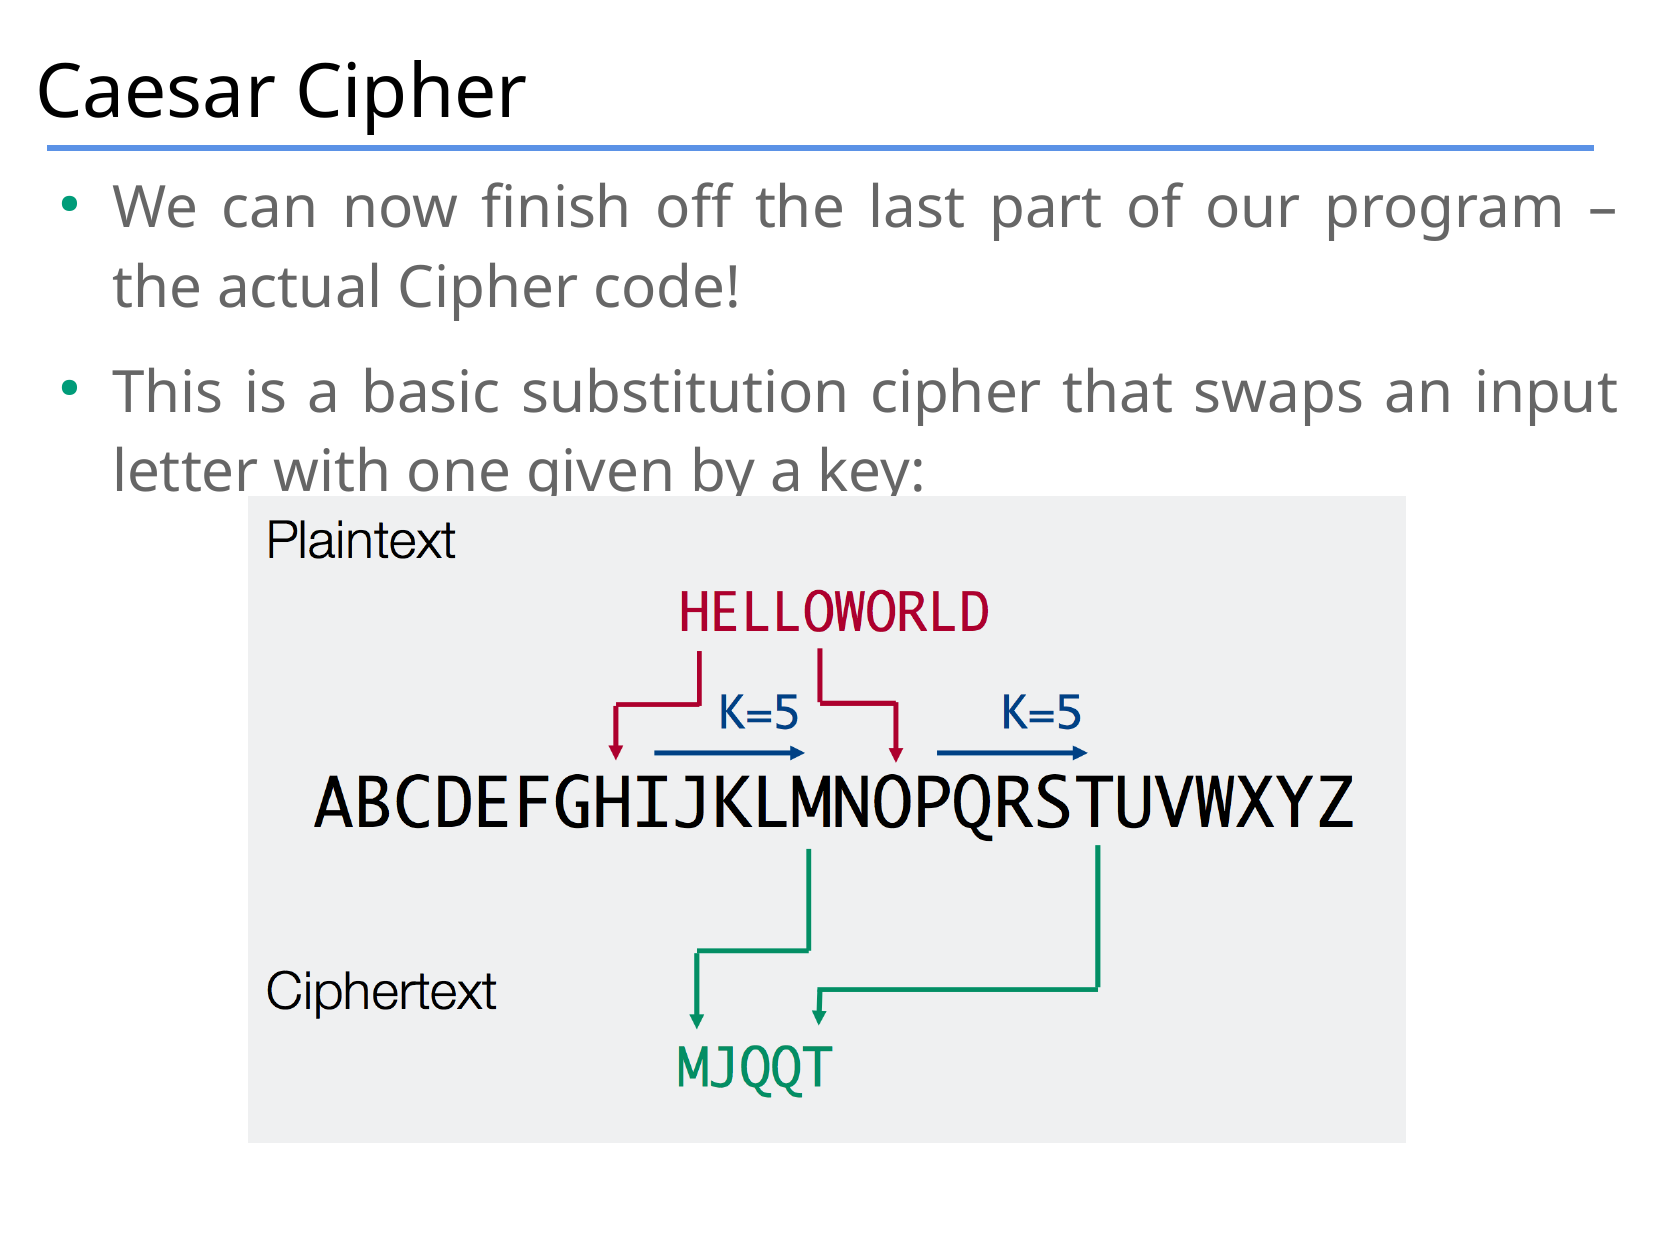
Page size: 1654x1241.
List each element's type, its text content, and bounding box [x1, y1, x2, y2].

title Caesar Cipher [35, 29, 1217, 148]
list We can now finish off the last part of our program – the actual Cipher code! This is a basic substitution cipher that swaps an input letter with one given by a key: [41, 165, 1619, 1241]
picture [248, 496, 1406, 1143]
